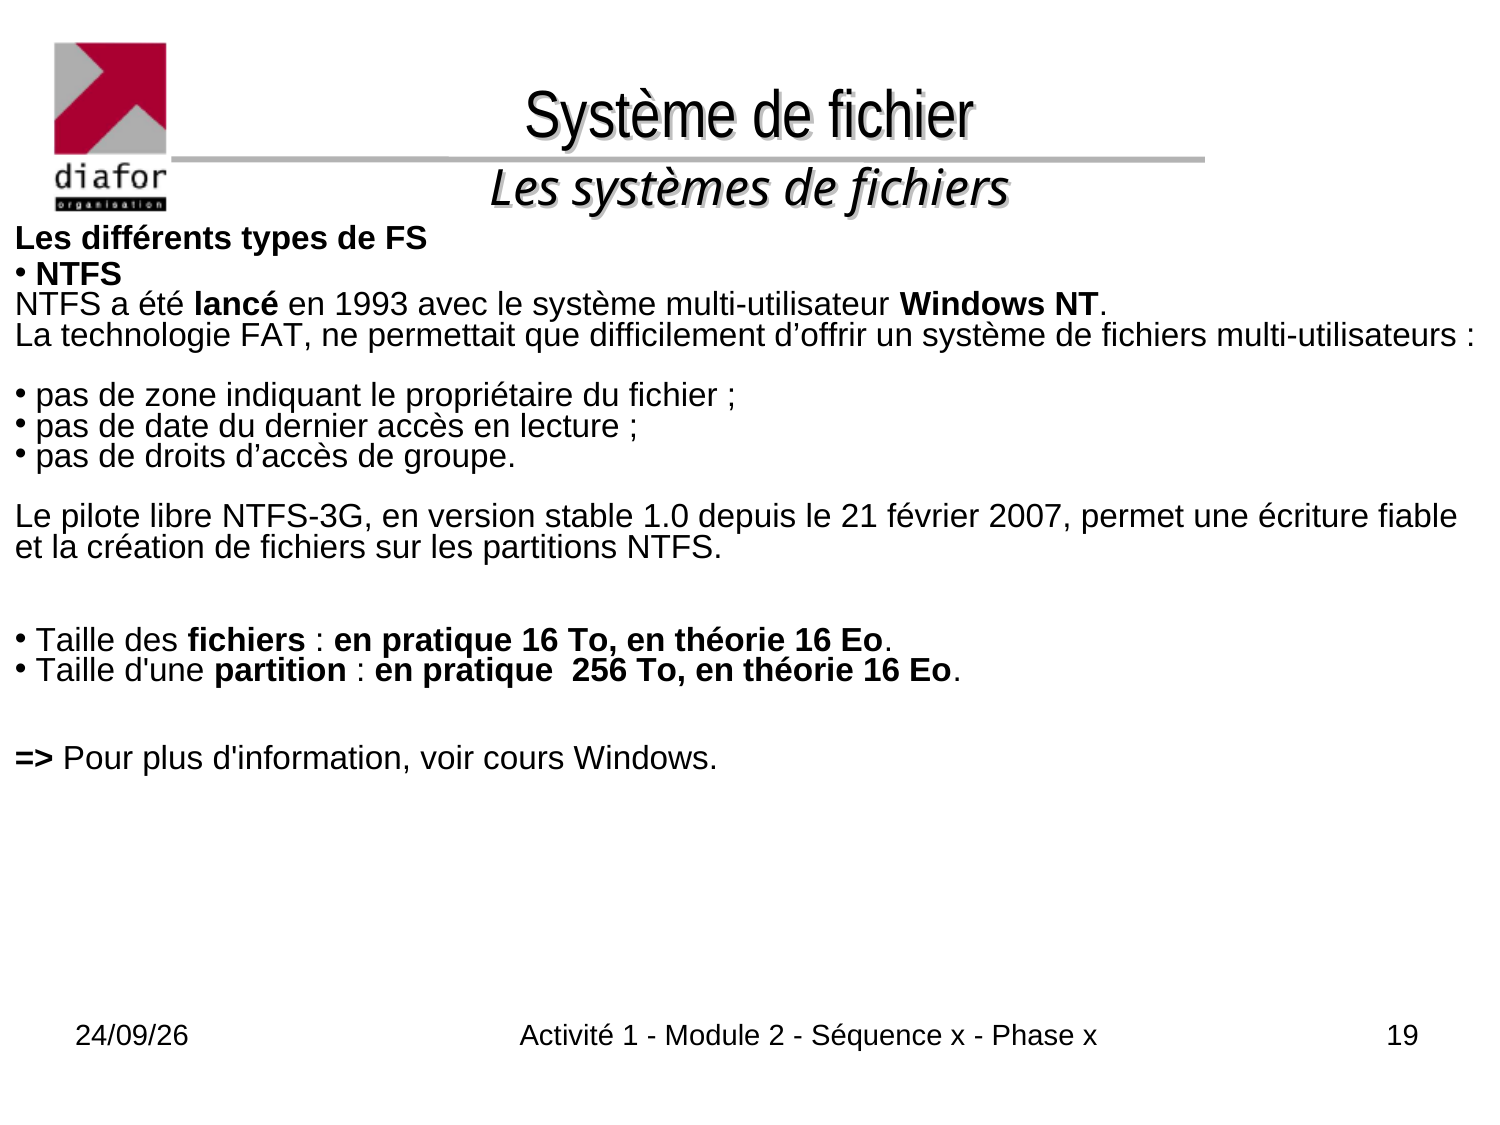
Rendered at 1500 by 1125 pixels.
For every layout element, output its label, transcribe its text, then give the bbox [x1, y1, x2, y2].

title Système de fichier Les systèmes de fichiers [75, 45, 1426, 250]
text_box Les différents types de FS [0, 218, 444, 253]
picture [53, 42, 168, 213]
text_box => Pour plus d'information, voir cours Windows. [0, 738, 1500, 784]
text_box NTFS NTFS a été lancé en 1993 avec le système multi-utilisateur Windows NT. La technologie FAT, ne permettait que difficilement d’offrir un système de fichiers multi-utilisateurs : pas de zone indiquant le propriétaire du fichier ; pas de date du dernier accès en lecture ; pas de droits d’accès de groupe. Le pilote libre NTFS-3G, en version stable 1.0 depuis le 21 février 2007, permet une écriture fiable et la création de fichiers sur les partitions NTFS. [0, 253, 1500, 572]
text_box Taille des fichiers : en pratique 16 To, en théorie 16 Eo. Taille d'une partition : en pratique 256 To, en théorie 16 Eo. [0, 620, 1093, 696]
